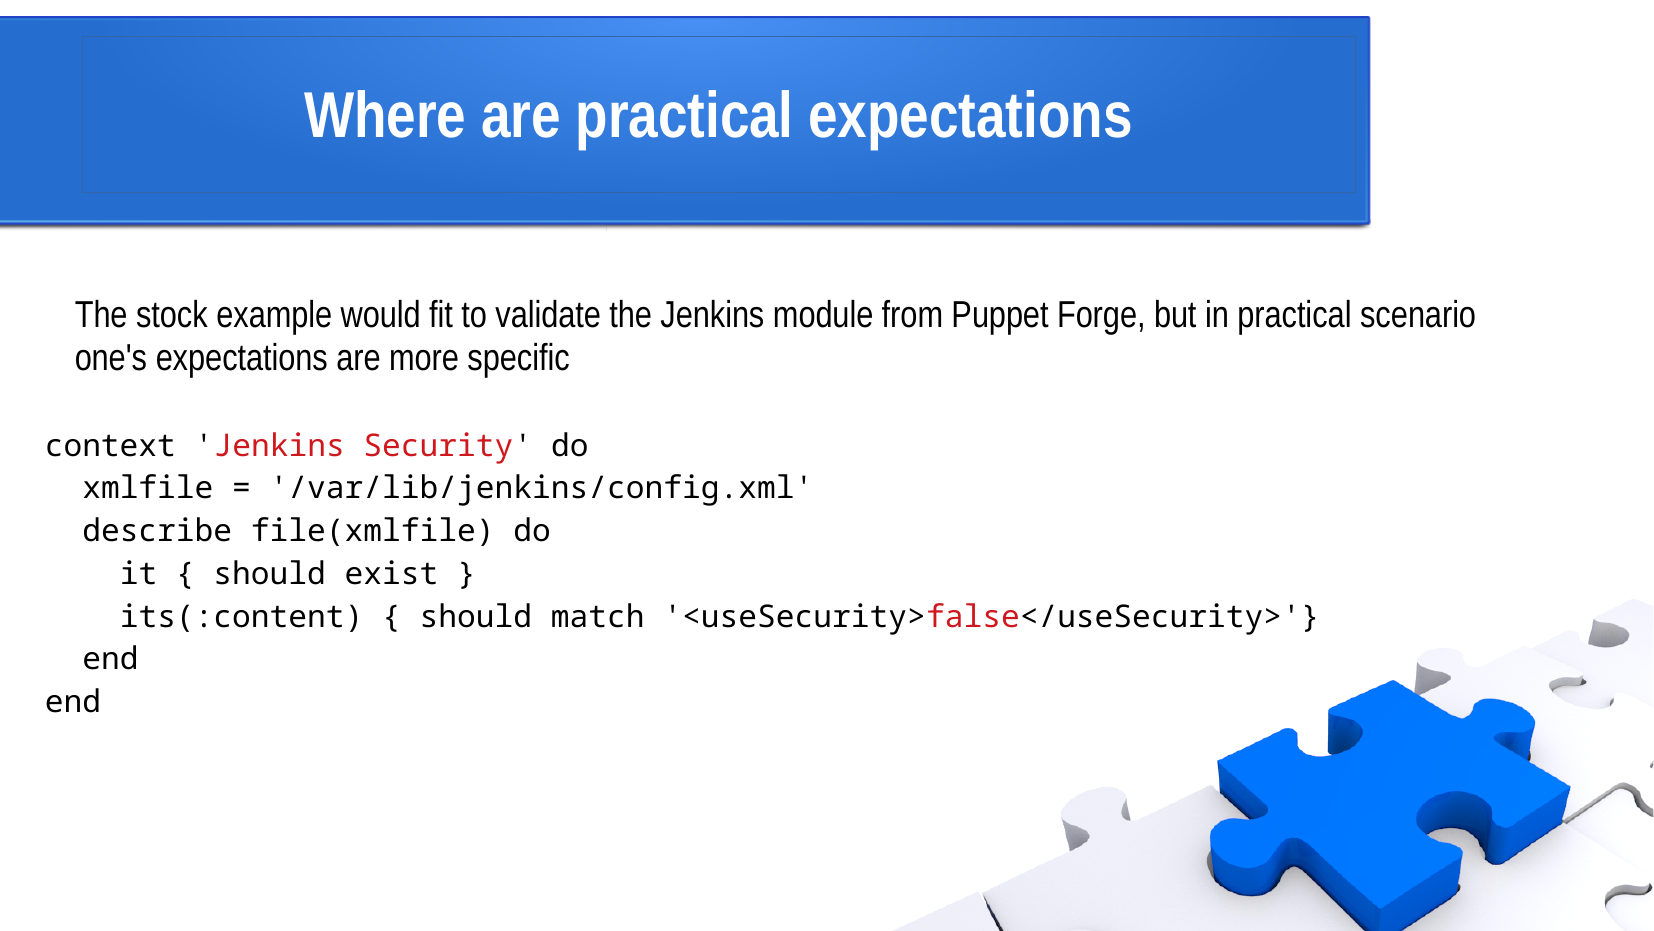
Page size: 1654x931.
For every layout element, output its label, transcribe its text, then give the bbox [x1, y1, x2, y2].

text_box The stock example would fit to validate the Jenkins module from Puppet Forge, but in practical scenario one's expectations are more specific [60, 285, 1531, 386]
title Where are practical expectations [82, 36, 1356, 193]
picture [0, 16, 1375, 231]
text_box context 'Jenkins Security' do xmlfile = '/var/lib/jenkins/config.xml' describe file(xmlfile) do it { should exist } its(:content) { should match '<useSecurity>false</useSecurity>'} end end [30, 415, 1471, 721]
picture [872, 491, 1654, 931]
